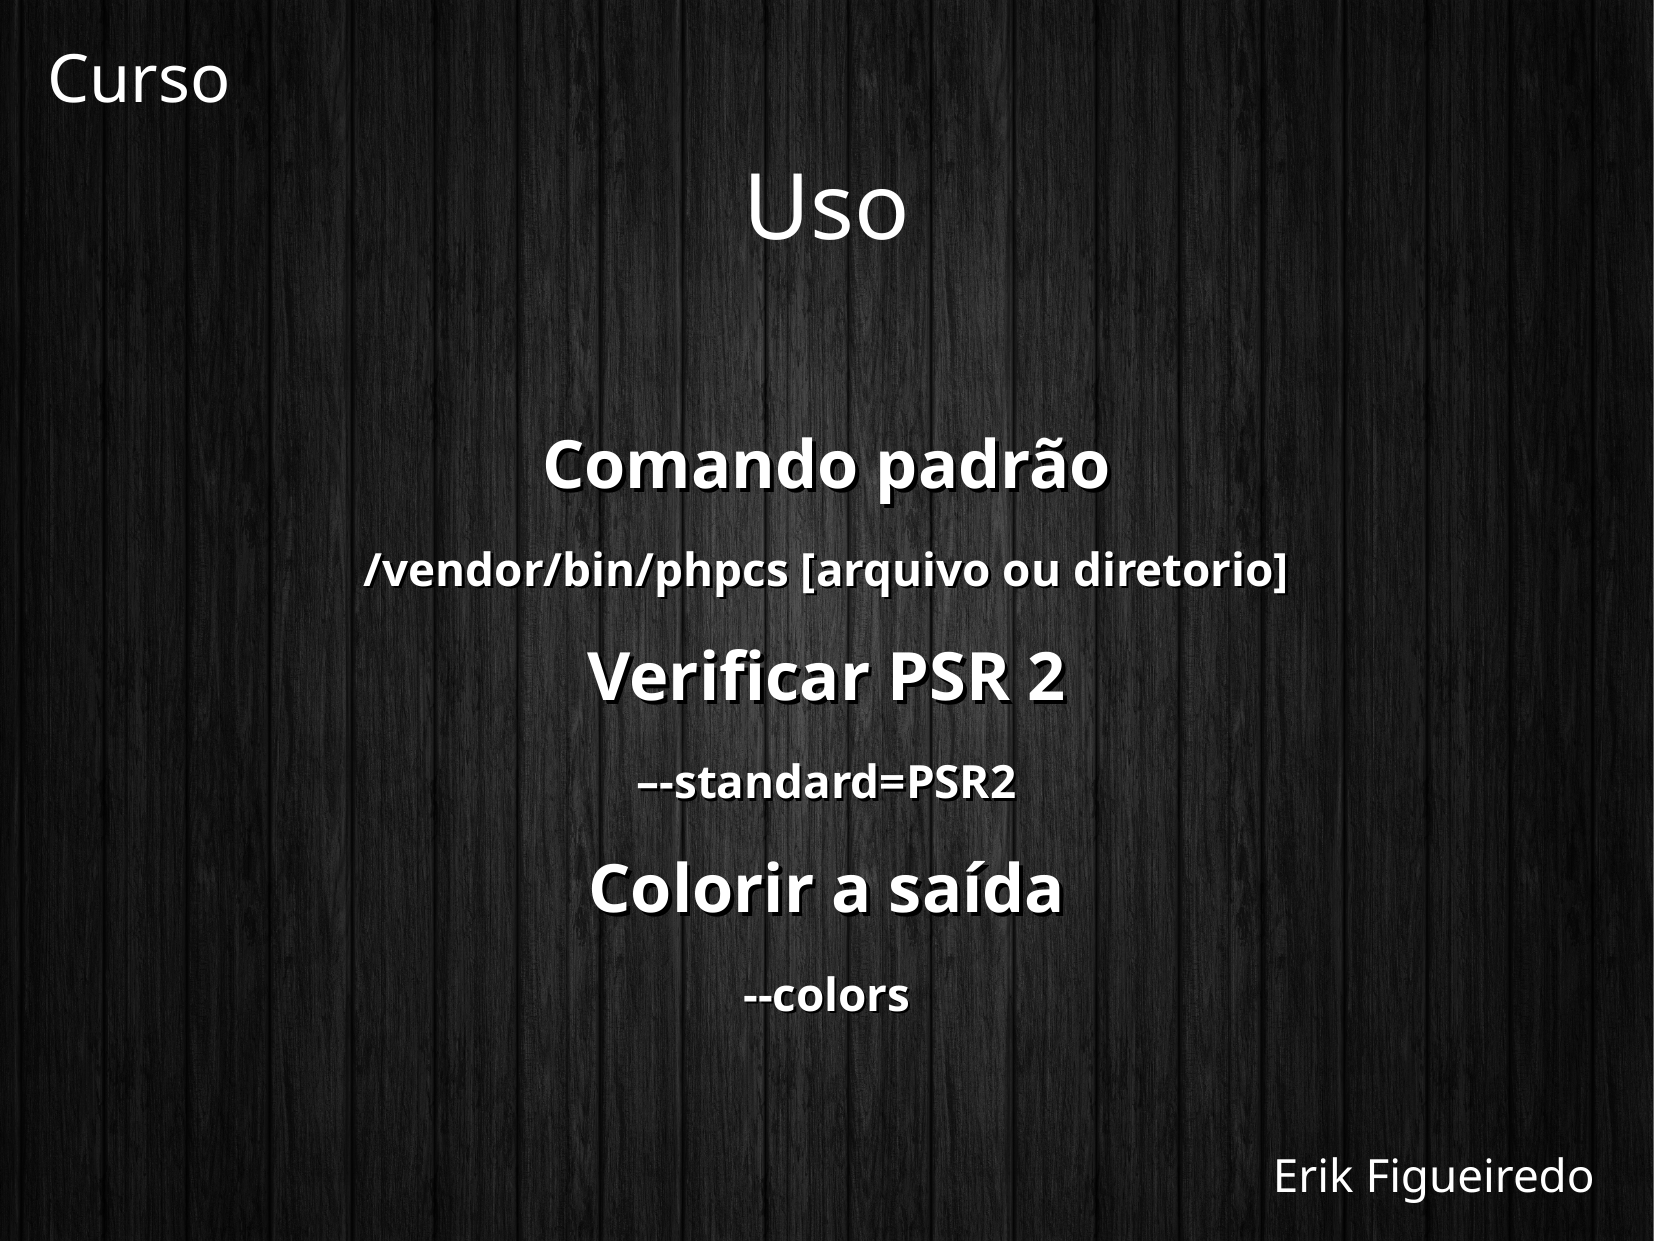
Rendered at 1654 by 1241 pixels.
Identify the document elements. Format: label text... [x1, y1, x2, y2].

text_box Erik Figueiredo [768, 1133, 1595, 1217]
list Comando padrão /vendor/bin/phpcs [arquivo ou diretorio] Verificar PSR 2 –-standard=PSR2 Colorir a saída --colors [82, 311, 1571, 1131]
title Uso [82, 129, 1571, 278]
text_box Curso [47, 35, 1087, 119]
picture [0, 0, 1654, 1241]
